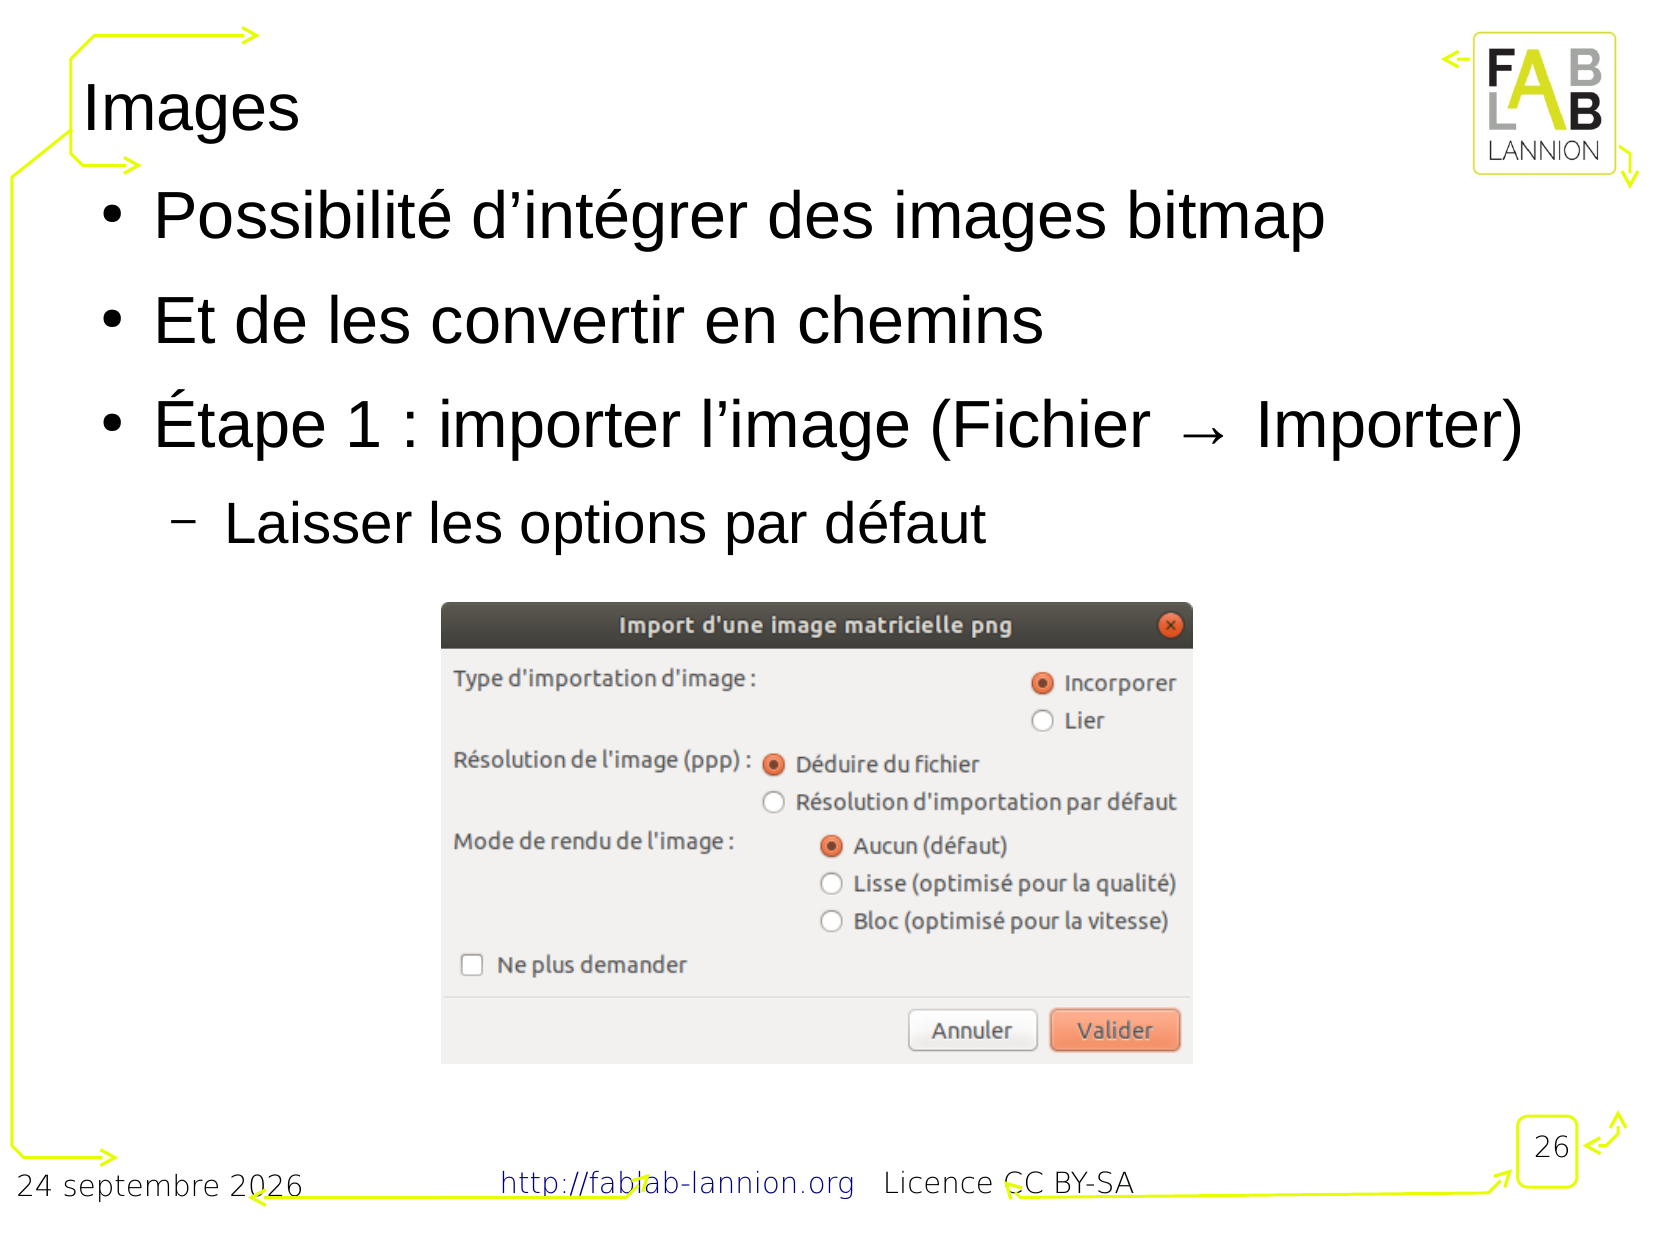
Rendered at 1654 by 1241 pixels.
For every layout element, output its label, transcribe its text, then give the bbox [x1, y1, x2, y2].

list Possibilité d’intégrer des images bitmap Et de les convertir en chemins Étape 1 : importer l’image (Fichier → Importer) Laisser les options par défaut [82, 178, 1571, 898]
title Images [82, 49, 1441, 166]
picture [1470, 29, 1619, 178]
picture [441, 602, 1193, 1064]
